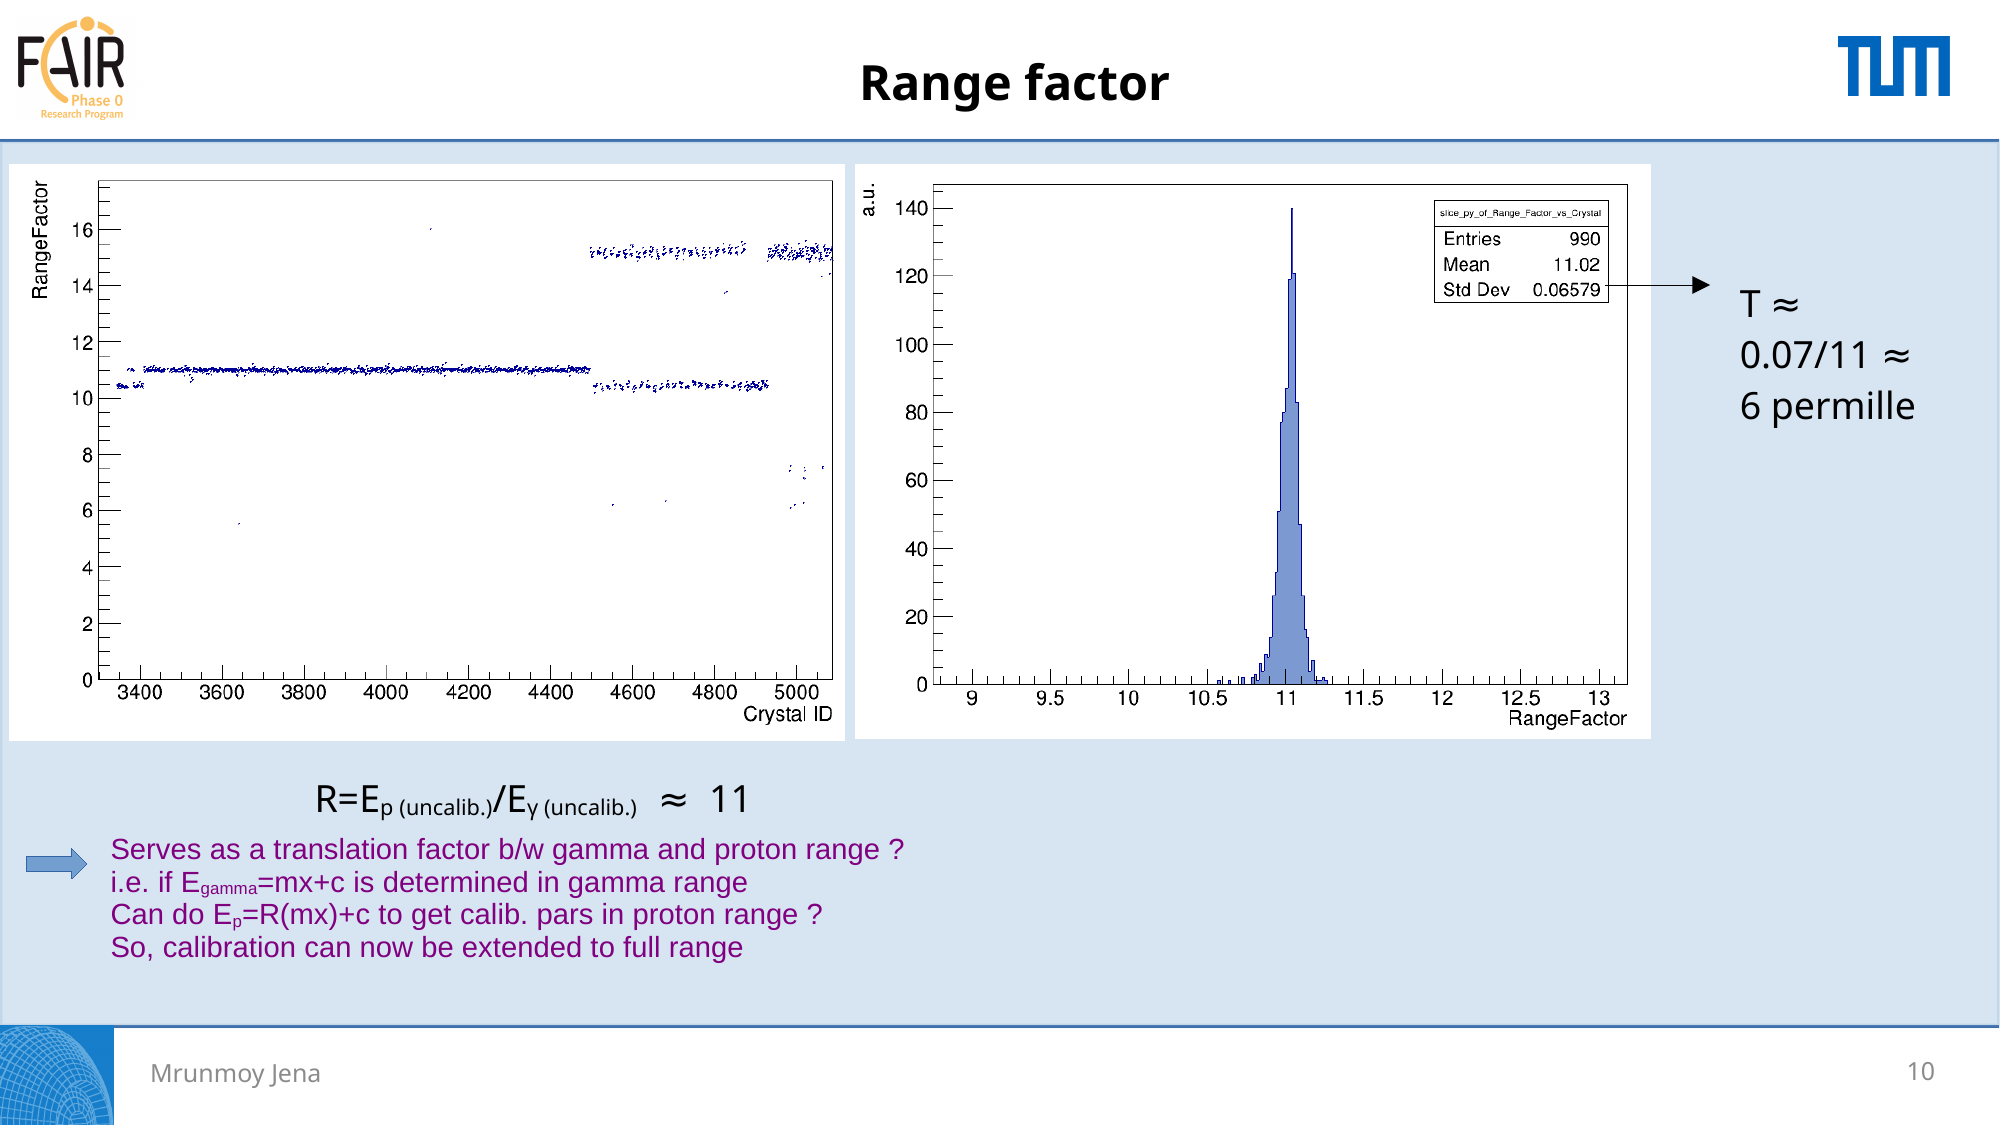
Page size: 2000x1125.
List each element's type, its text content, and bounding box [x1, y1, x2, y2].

picture [1838, 36, 1950, 96]
text_box [26, 848, 87, 879]
text_box Serves as a translation factor b/w gamma and proton range ? i.e. if Egamma=mx+c is determined in gamma range Can do Ep=R(mx)+c to get calib. pars in proton range ? So, calibration can now be extended to full range [95, 825, 976, 1093]
picture [15, 15, 142, 120]
text_box T ≈ 0.07/11 ≈ 6 permille [1725, 270, 1951, 453]
title Range factor [180, 44, 1851, 121]
picture [9, 164, 845, 741]
picture [0, 1025, 114, 1125]
picture [855, 164, 1651, 739]
text_box R=Ep (uncalib.)/Eγ (uncalib.) ≈ 11 [299, 765, 1140, 916]
